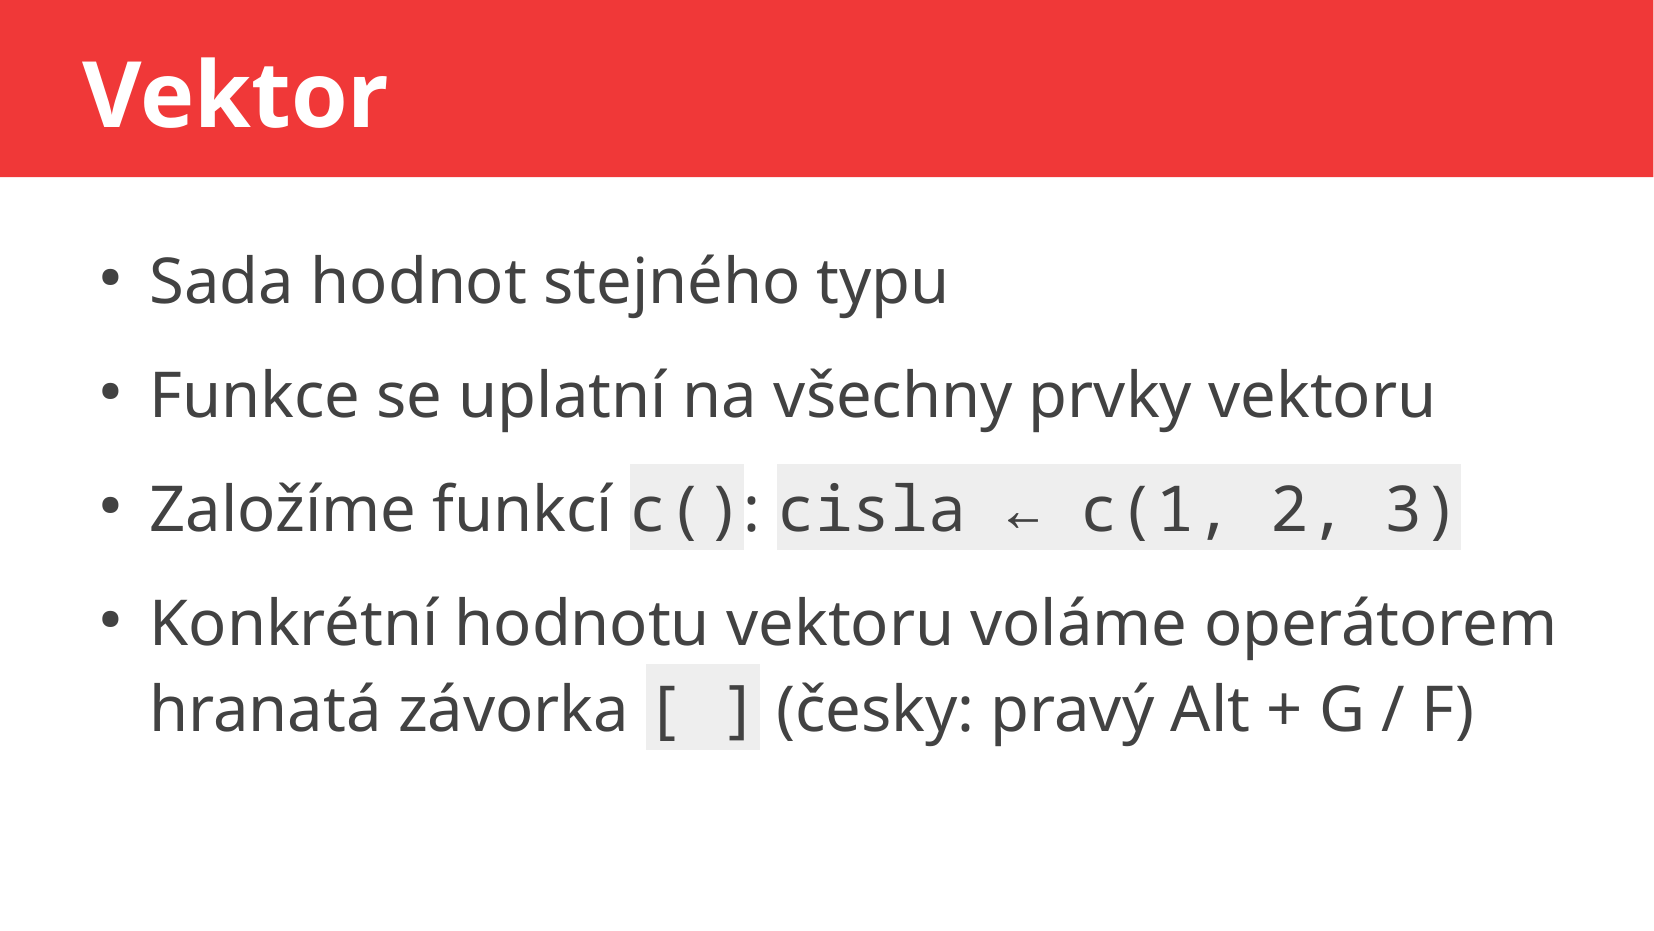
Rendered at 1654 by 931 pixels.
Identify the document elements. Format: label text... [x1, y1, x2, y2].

title Vektor [82, 14, 1571, 171]
list Sada hodnot stejného typu Funkce se uplatní na všechny prvky vektoru Založíme funkcí c(): cisla ← c(1, 2, 3) Konkrétní hodnotu vektoru voláme operátorem hranatá závorka [ ] (česky: pravý Alt + G / F) [82, 236, 1563, 810]
